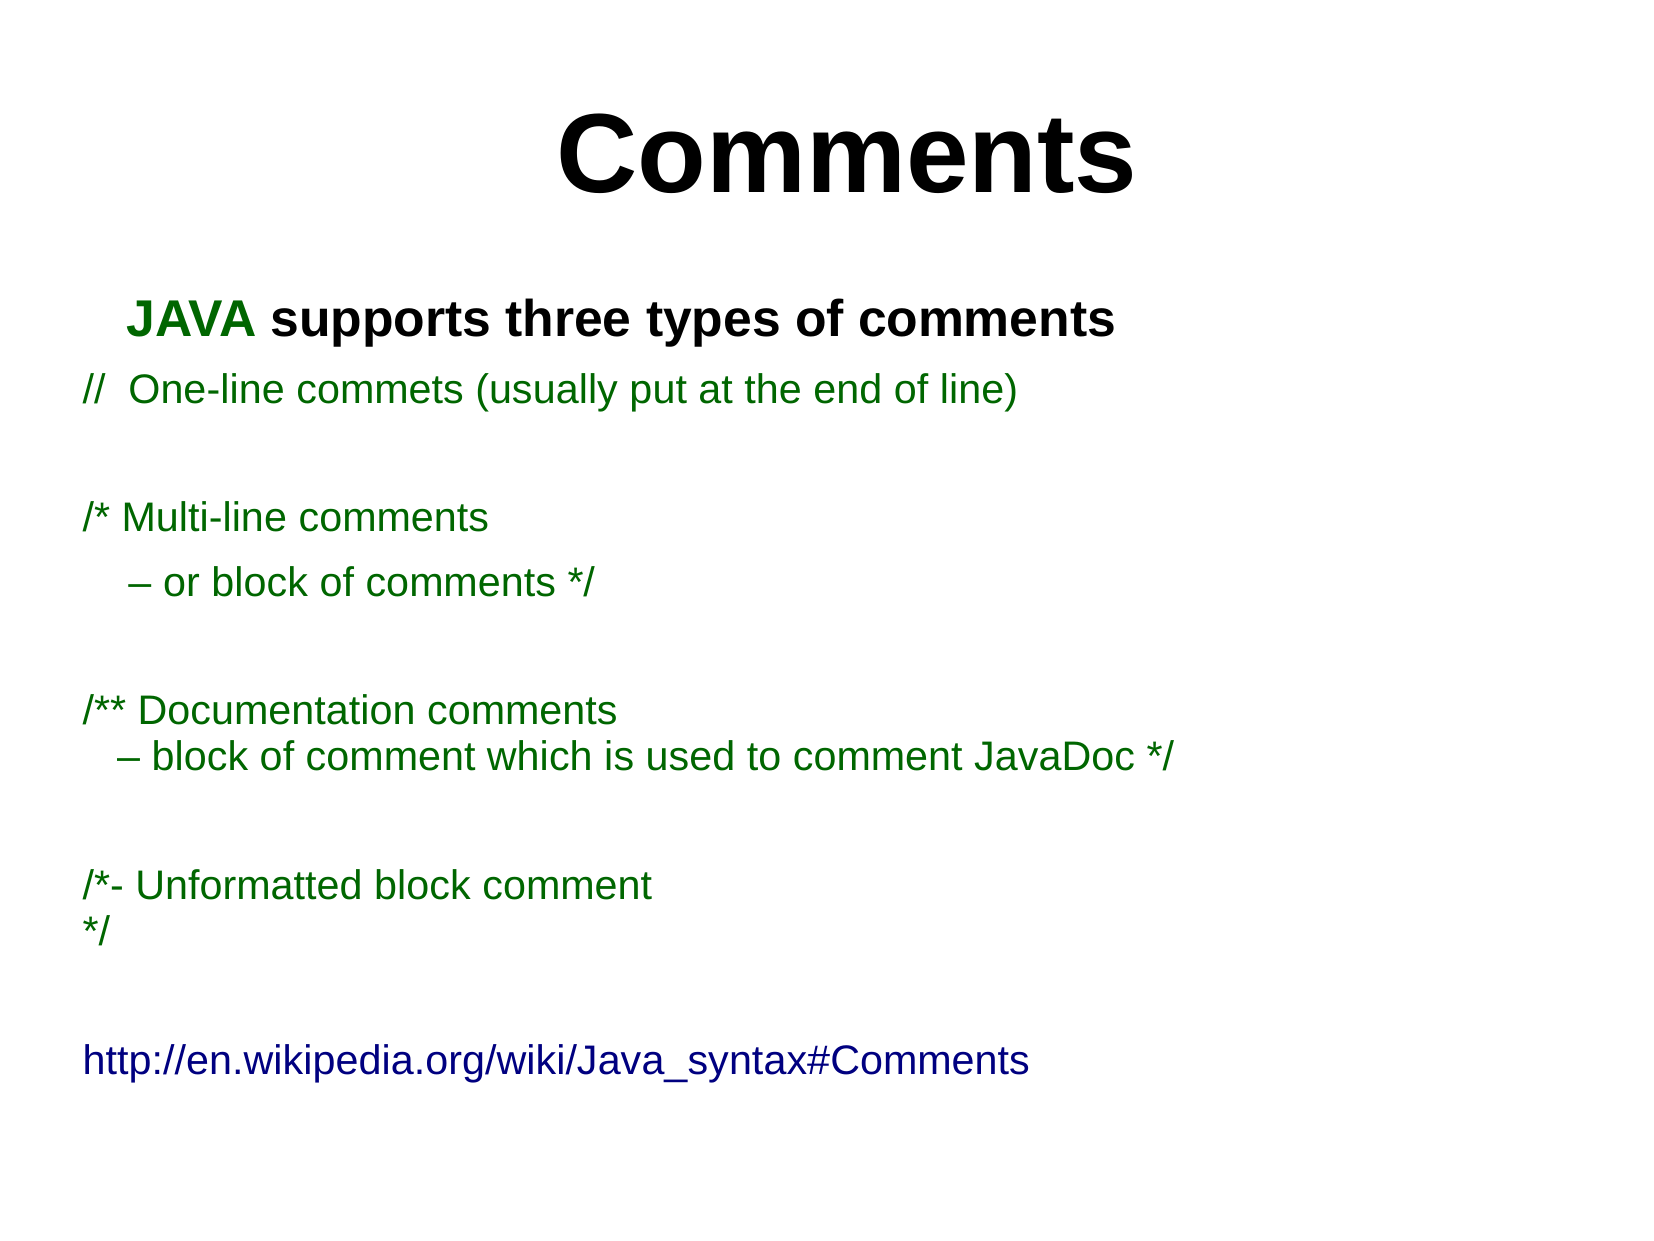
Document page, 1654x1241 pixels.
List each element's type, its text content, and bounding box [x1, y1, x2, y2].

title Comments [82, 49, 1571, 257]
list JAVA supports three types of comments // One-line commets (usually put at the end of line) /* Multi-line comments – or block of comments */ /** Documentation comments – block of comment which is used to comment JavaDoc */ /*- Unformatted block comment */ http://en.wikipedia.org/wiki/Java_syntax#Comments [82, 290, 1538, 1099]
